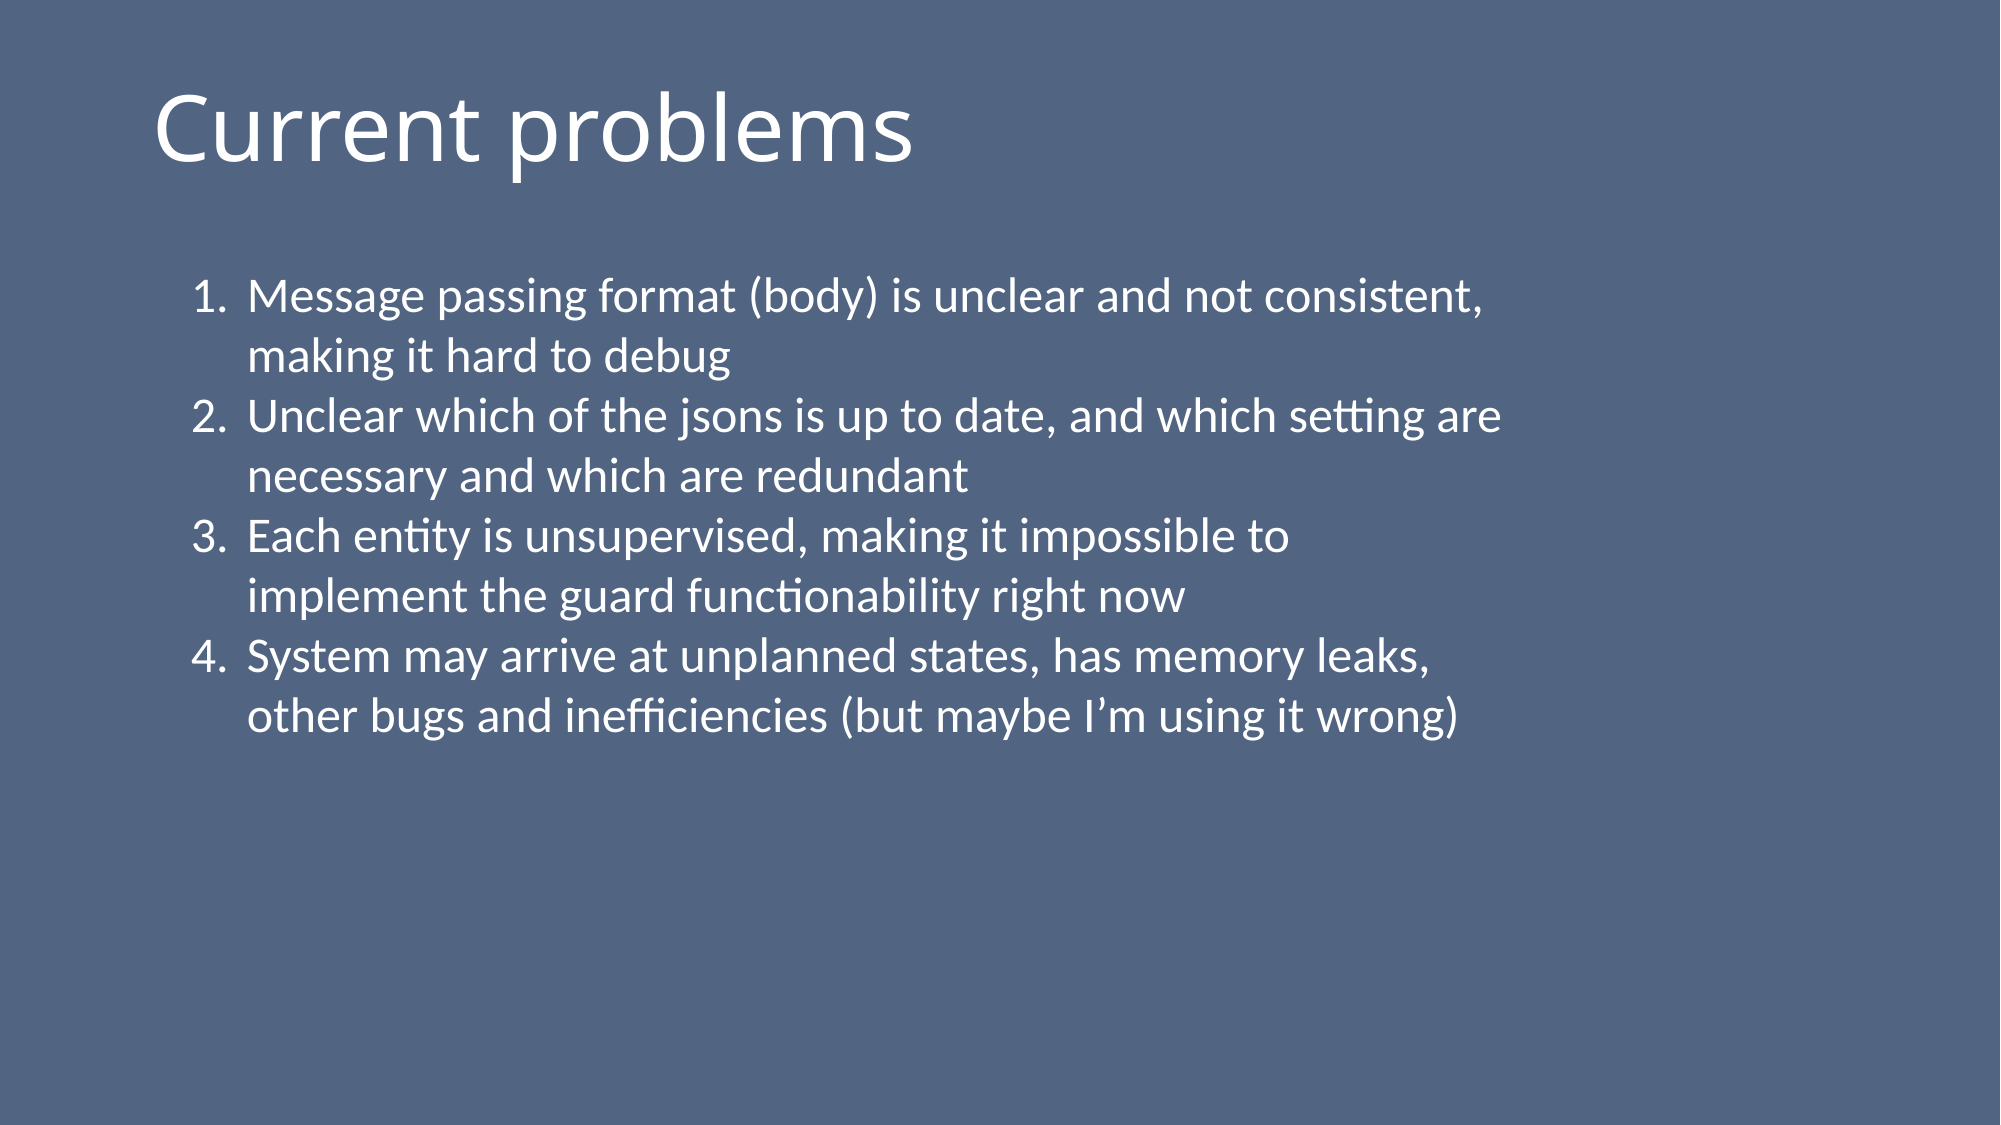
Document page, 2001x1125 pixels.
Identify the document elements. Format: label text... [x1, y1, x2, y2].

text_box Message passing format (body) is unclear and not consistent, making it hard to debug Unclear which of the jsons is up to date, and which setting are necessary and which are redundant Each entity is unsupervised, making it impossible to implement the guard functionability right now System may arrive at unplanned states, has memory leaks, other bugs and inefficiencies (but maybe I’m using it wrong) [175, 254, 1532, 930]
text_box Current problems [137, 59, 1863, 204]
